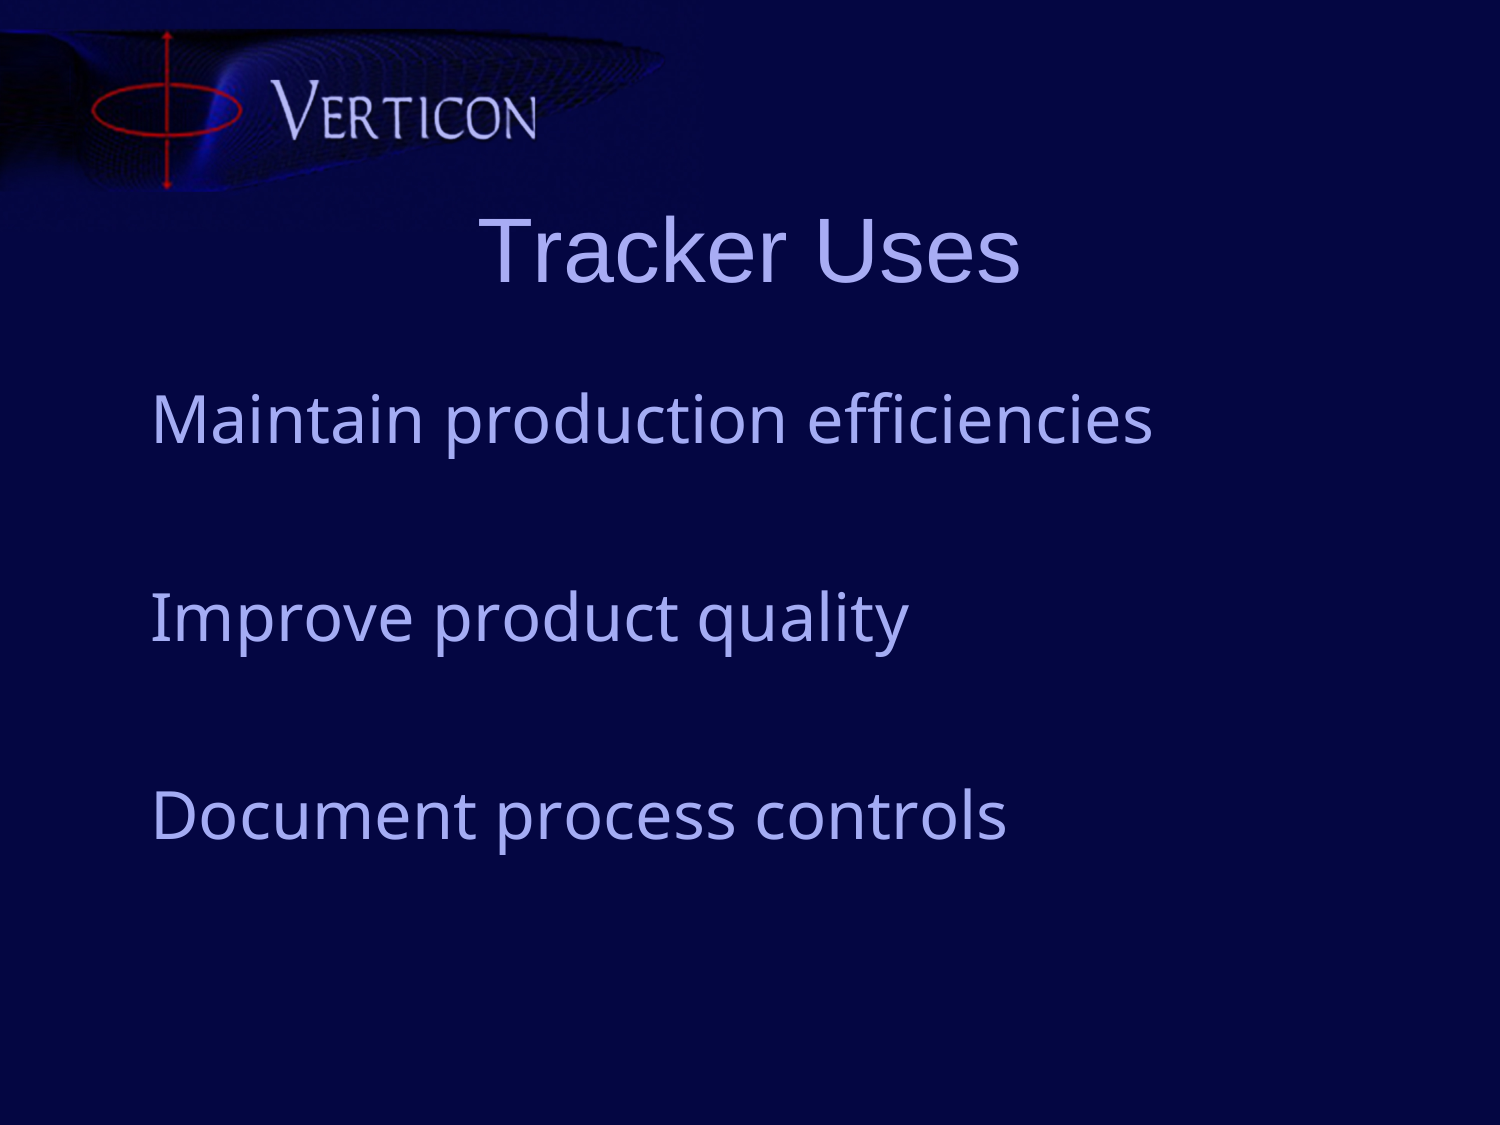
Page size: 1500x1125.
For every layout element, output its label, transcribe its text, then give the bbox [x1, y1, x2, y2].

title Tracker Uses [0, 199, 1500, 405]
picture [0, 0, 704, 199]
list Maintain production efficiencies Improve product quality Document process controls [150, 405, 1385, 1006]
